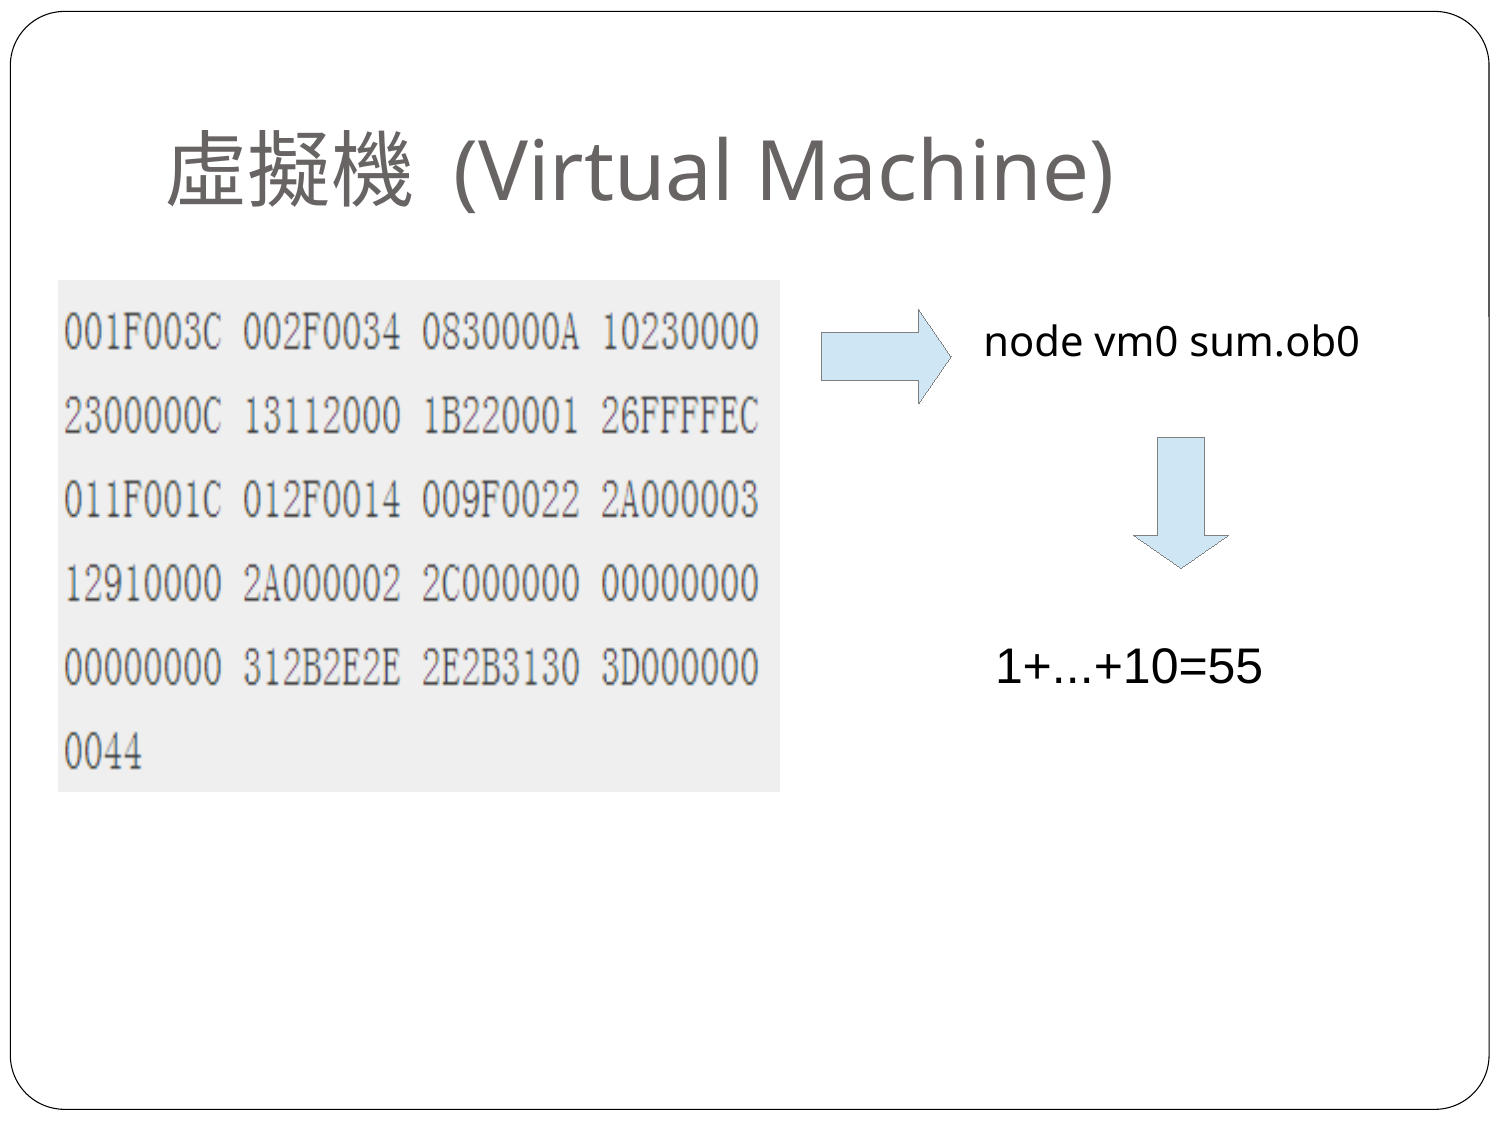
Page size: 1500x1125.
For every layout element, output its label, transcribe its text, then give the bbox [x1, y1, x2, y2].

text_box [1133, 437, 1229, 569]
text_box 1+...+10=55 [980, 625, 1371, 701]
list node vm0 sum.ob0 [968, 307, 1441, 401]
picture [58, 280, 780, 792]
text_box [821, 309, 952, 404]
title 虛擬機 (Virtual Machine) [150, 9, 1426, 233]
